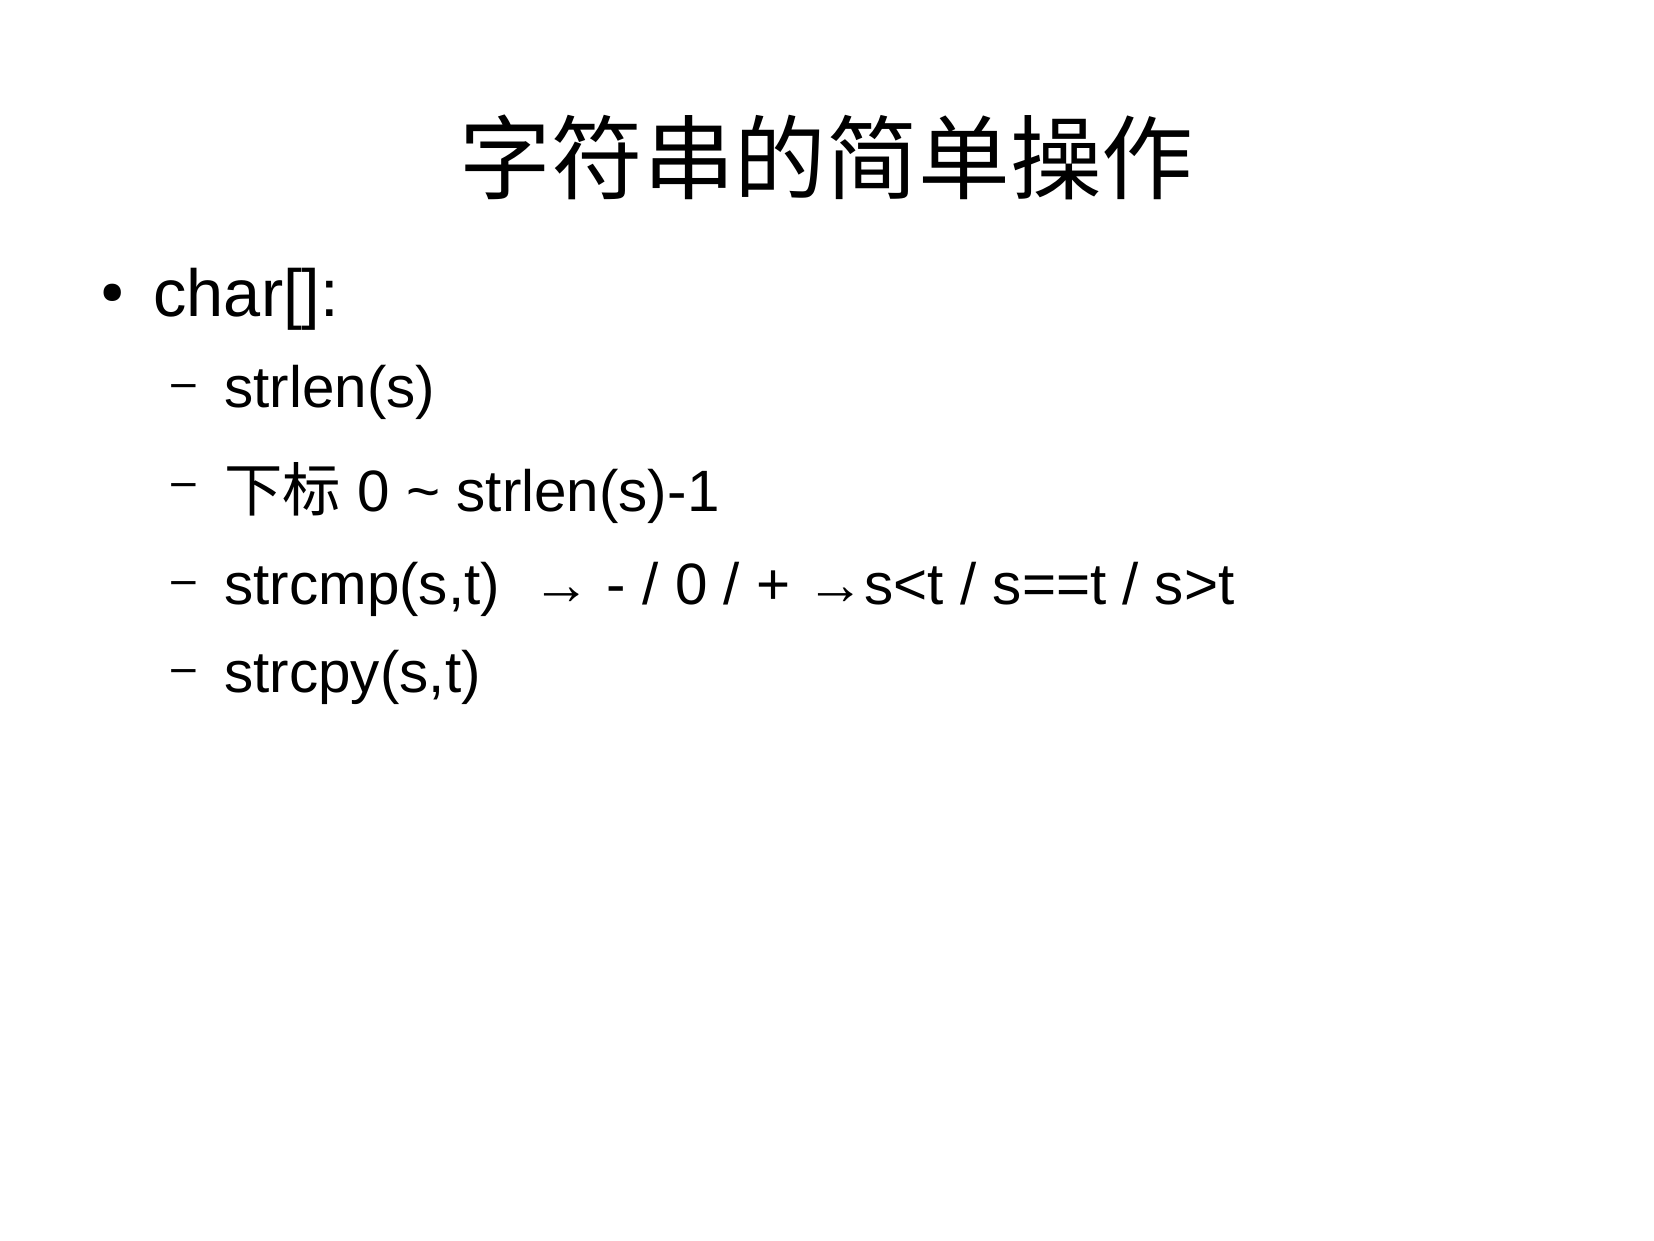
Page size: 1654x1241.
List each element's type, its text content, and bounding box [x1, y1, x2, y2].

list char[]: strlen(s) 下标0 ~ strlen(s)-1 strcmp(s,t) → - / 0 / + →s<t / s==t / s>t strcpy(s,t) [82, 256, 1571, 1205]
title 字符串的简单操作 [82, 49, 1571, 256]
